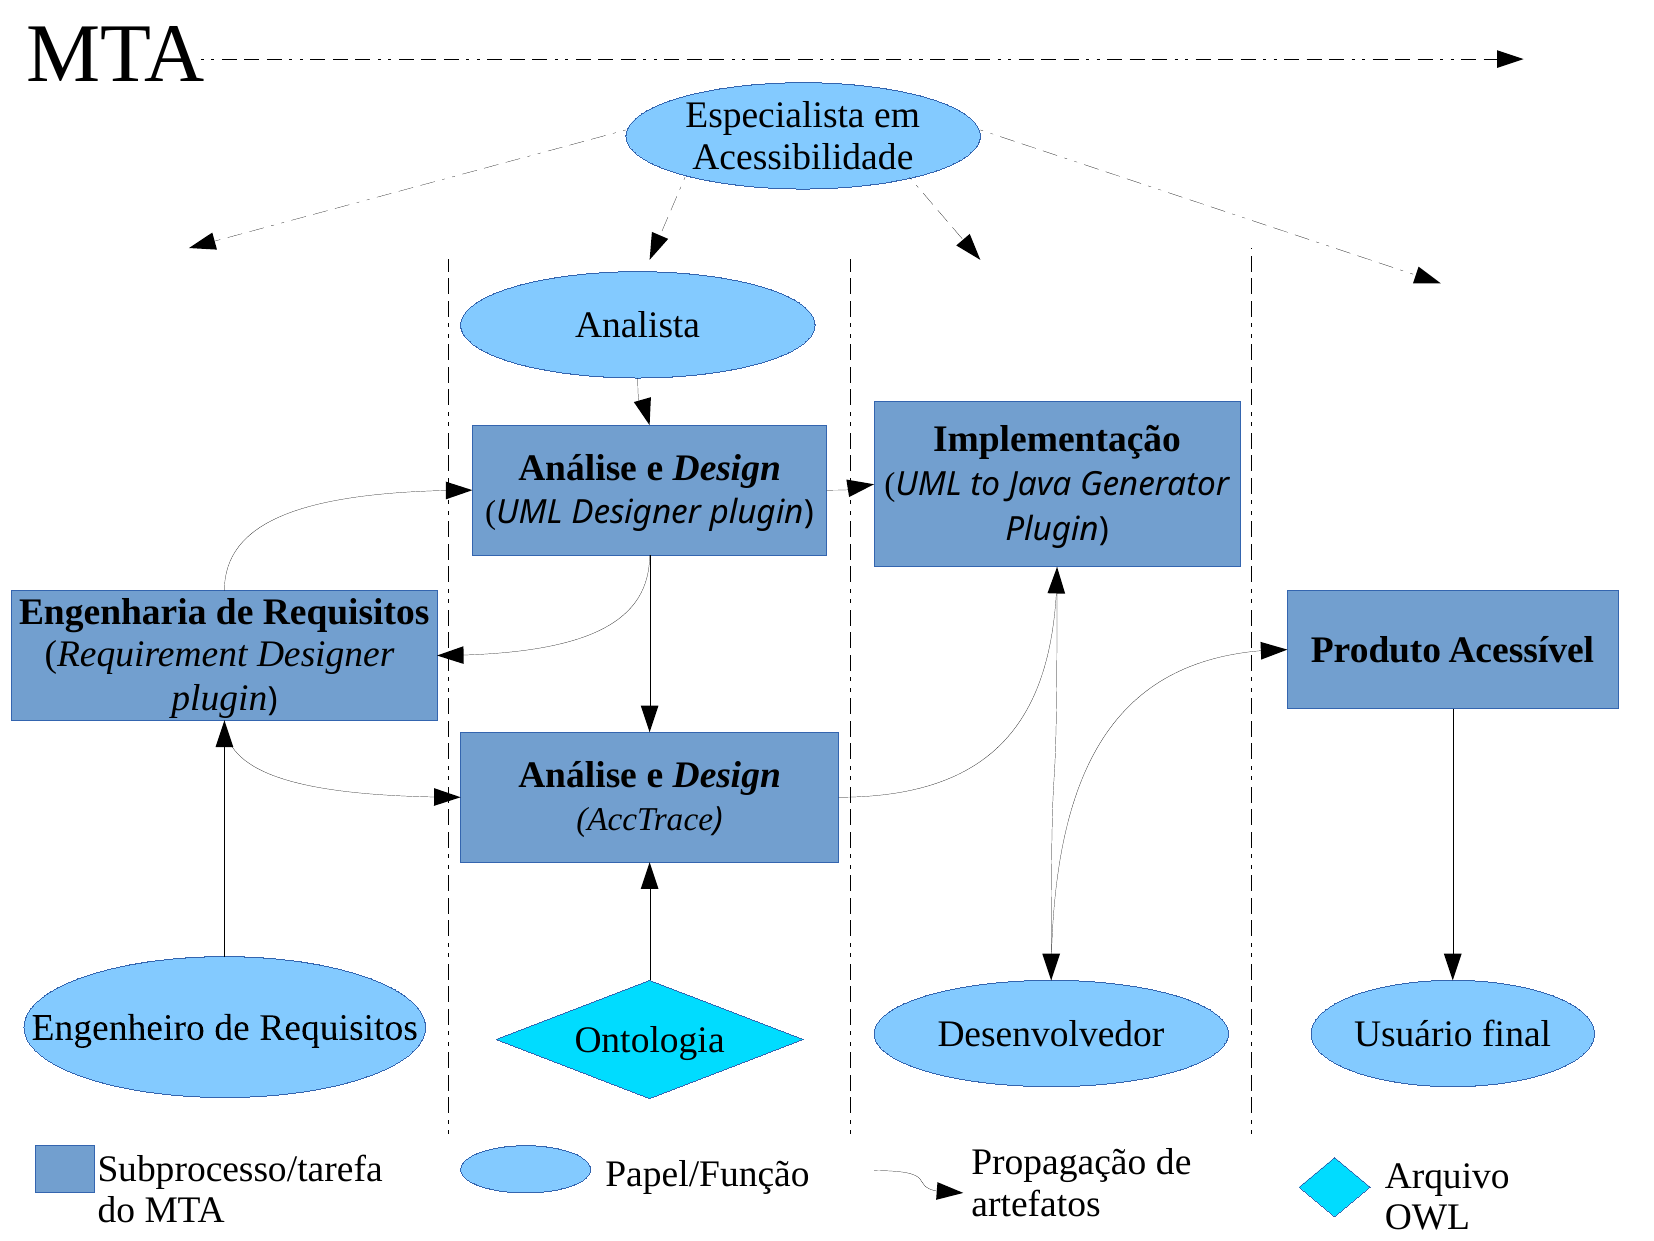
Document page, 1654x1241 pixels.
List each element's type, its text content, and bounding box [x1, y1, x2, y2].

text_box Propagação de artefatos [956, 1133, 1276, 1234]
text_box Usuário final [1311, 980, 1595, 1087]
text_box [1299, 1157, 1371, 1217]
text_box Analista [460, 271, 816, 379]
text_box MTA [11, 0, 508, 108]
text_box Engenheiro de Requisitos [23, 956, 426, 1098]
text_box Arquivo OWL [1370, 1147, 1607, 1241]
text_box Ontologia [496, 980, 804, 1099]
text_box Engenharia de Requisitos (Requirement Designer plugin) [11, 590, 438, 721]
text_box Desenvolvedor [874, 980, 1229, 1087]
text_box Especialista em Acessibilidade [625, 82, 981, 190]
text_box [35, 1145, 82, 1193]
text_box [460, 1145, 590, 1193]
text_box Produto Acessível [1287, 590, 1619, 709]
text_box Subprocesso/tarefa do MTA [82, 1140, 402, 1241]
text_box Análise e Design (AccTrace) [460, 732, 839, 863]
text_box Análise e Design (UML Designer plugin) [472, 425, 827, 556]
text_box Implementação (UML to Java Generator Plugin) [874, 401, 1241, 567]
text_box Papel/Função [590, 1145, 827, 1204]
